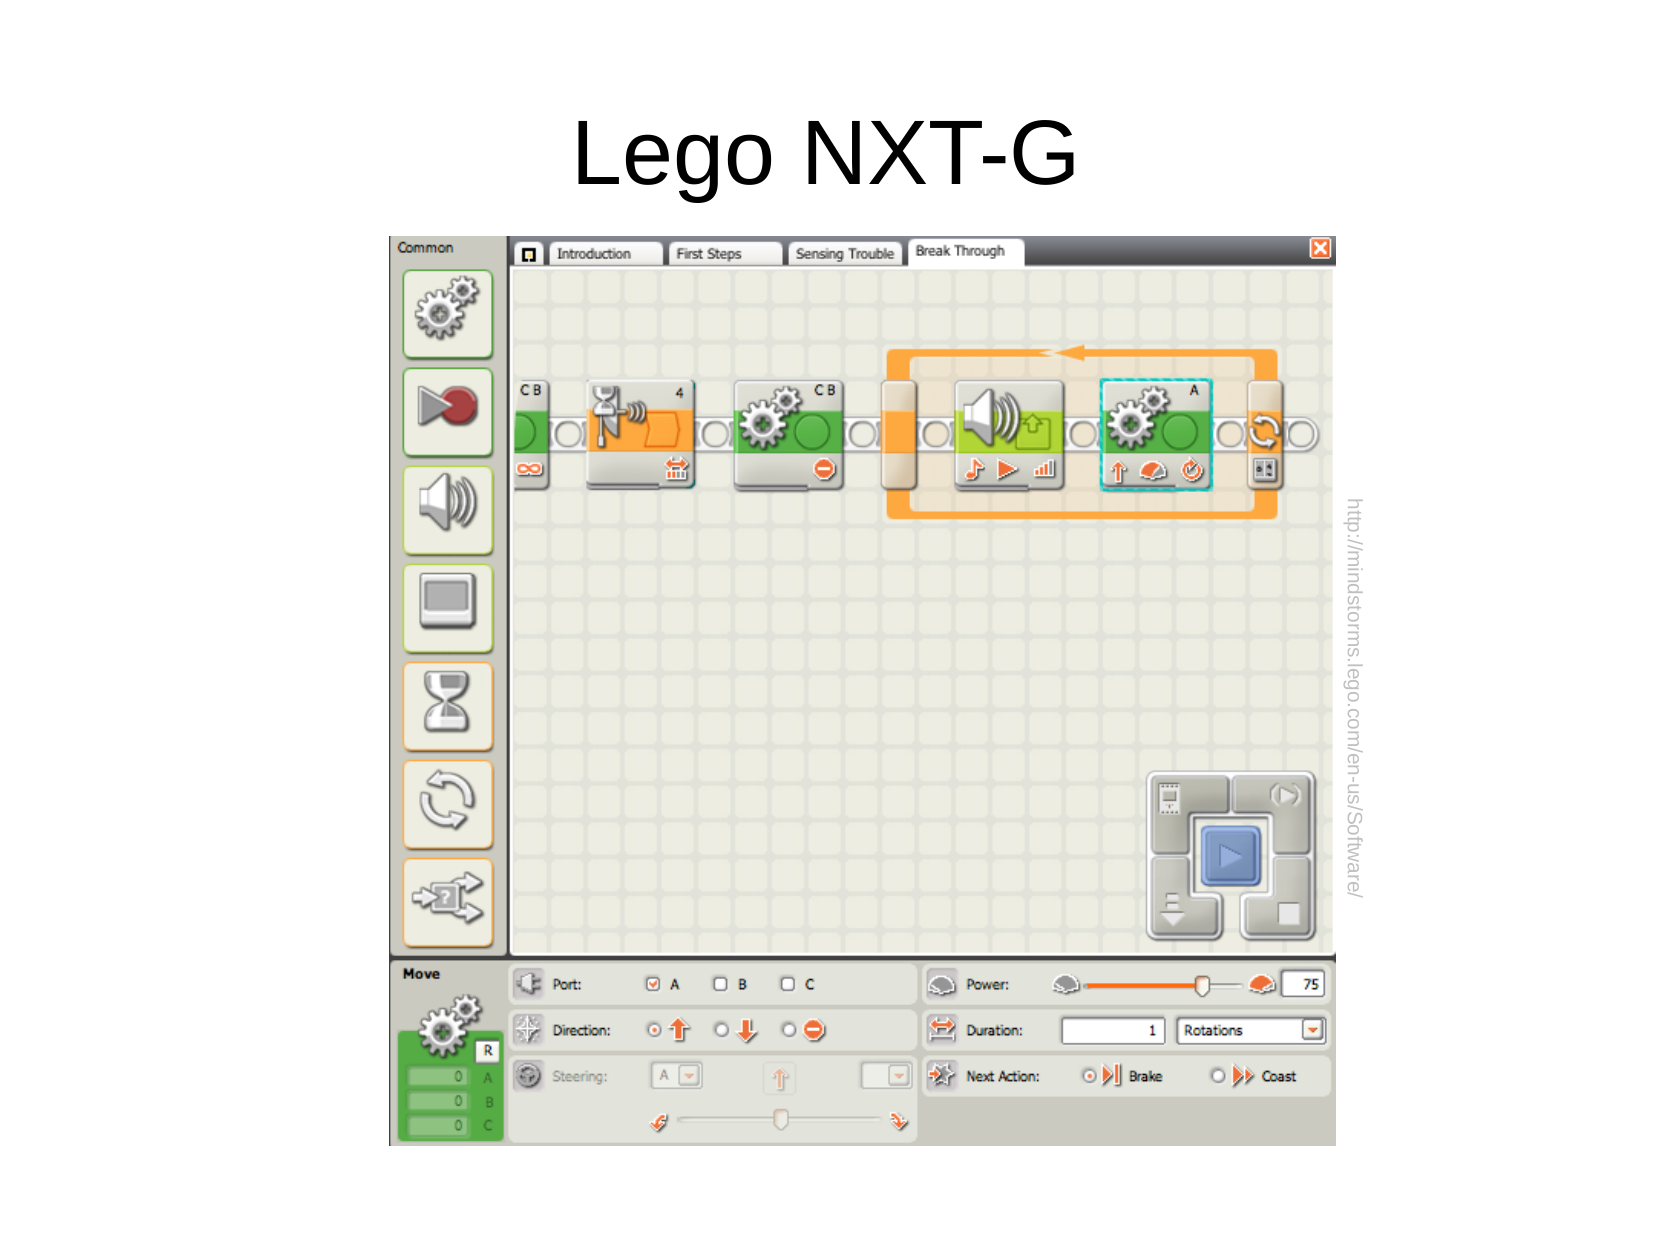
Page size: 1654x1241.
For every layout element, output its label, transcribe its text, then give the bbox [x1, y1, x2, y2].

text_box http://mindstorms.lego.com/en-us/Software/ [1336, 484, 1374, 916]
title Lego NXT-G [82, 49, 1571, 257]
picture [389, 236, 1336, 1146]
